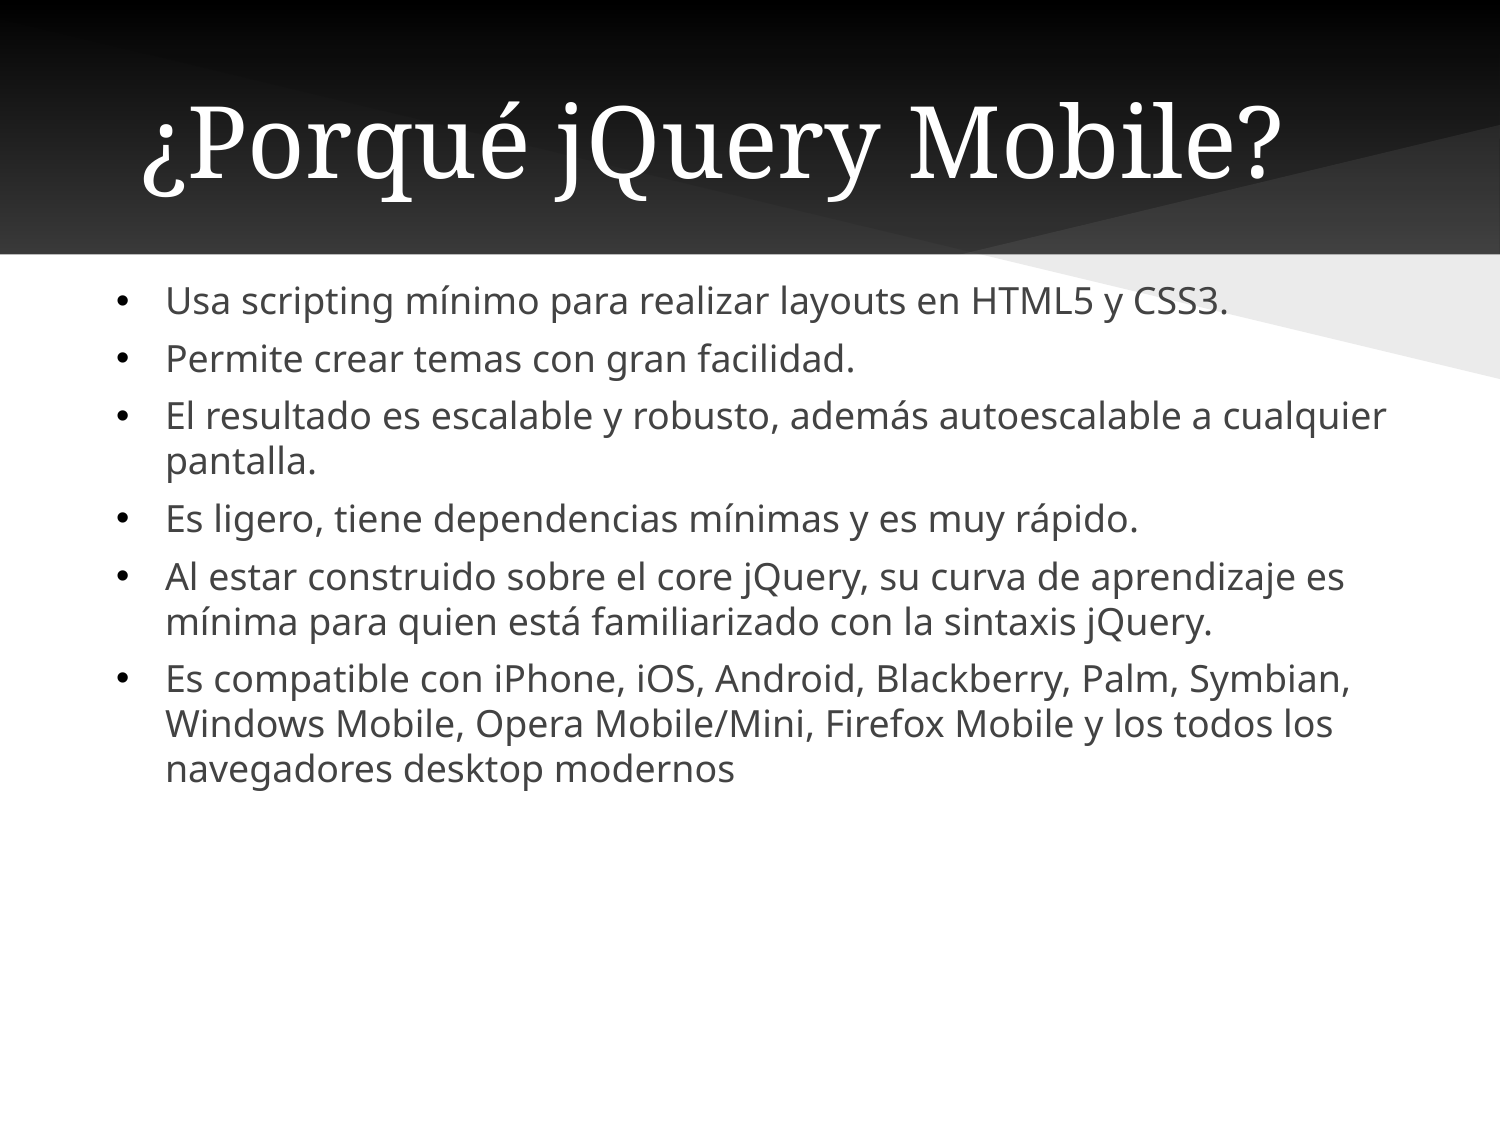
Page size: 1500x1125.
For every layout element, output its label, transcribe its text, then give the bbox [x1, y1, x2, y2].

list Usa scripting mínimo para realizar layouts en HTML5 y CSS3. Permite crear temas con gran facilidad. El resultado es escalable y robusto, además autoescalable a cualquier pantalla. Es ligero, tiene dependencias mínimas y es muy rápido. Al estar construido sobre el core jQuery, su curva de aprendizaje es mínima para quien está familiarizado con la sintaxis jQuery. Es compatible con iPhone, iOS, Android, Blackberry, Palm, Symbian, Windows Mobile, Opera Mobile/Mini, Firefox Mobile y los todos los navegadores desktop modernos [75, 262, 1425, 1078]
title ¿Porqué jQuery Mobile? [75, 45, 1425, 233]
